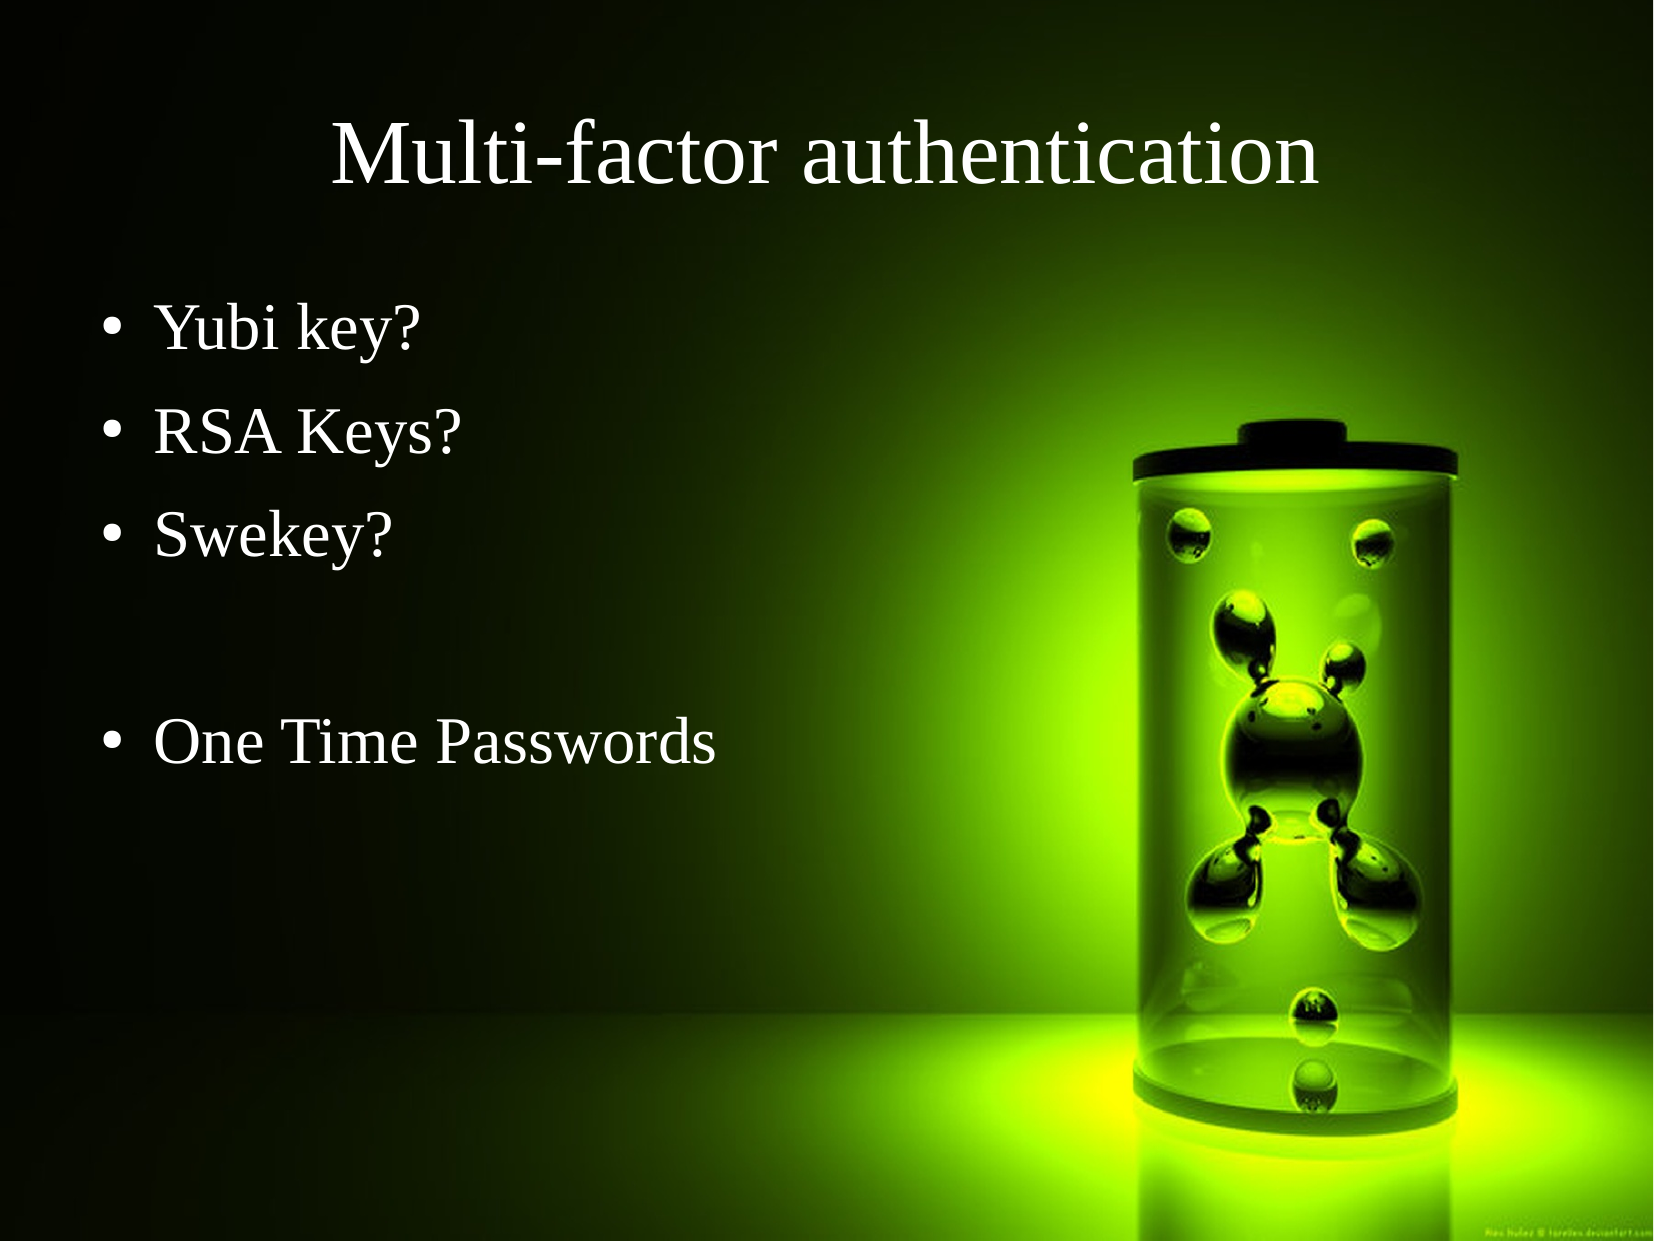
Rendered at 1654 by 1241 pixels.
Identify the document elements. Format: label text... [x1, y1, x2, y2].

picture [0, 0, 1654, 1241]
title Multi-factor authentication [82, 49, 1571, 257]
list Yubi key? RSA Keys? Swekey? One Time Passwords [82, 290, 1571, 1010]
